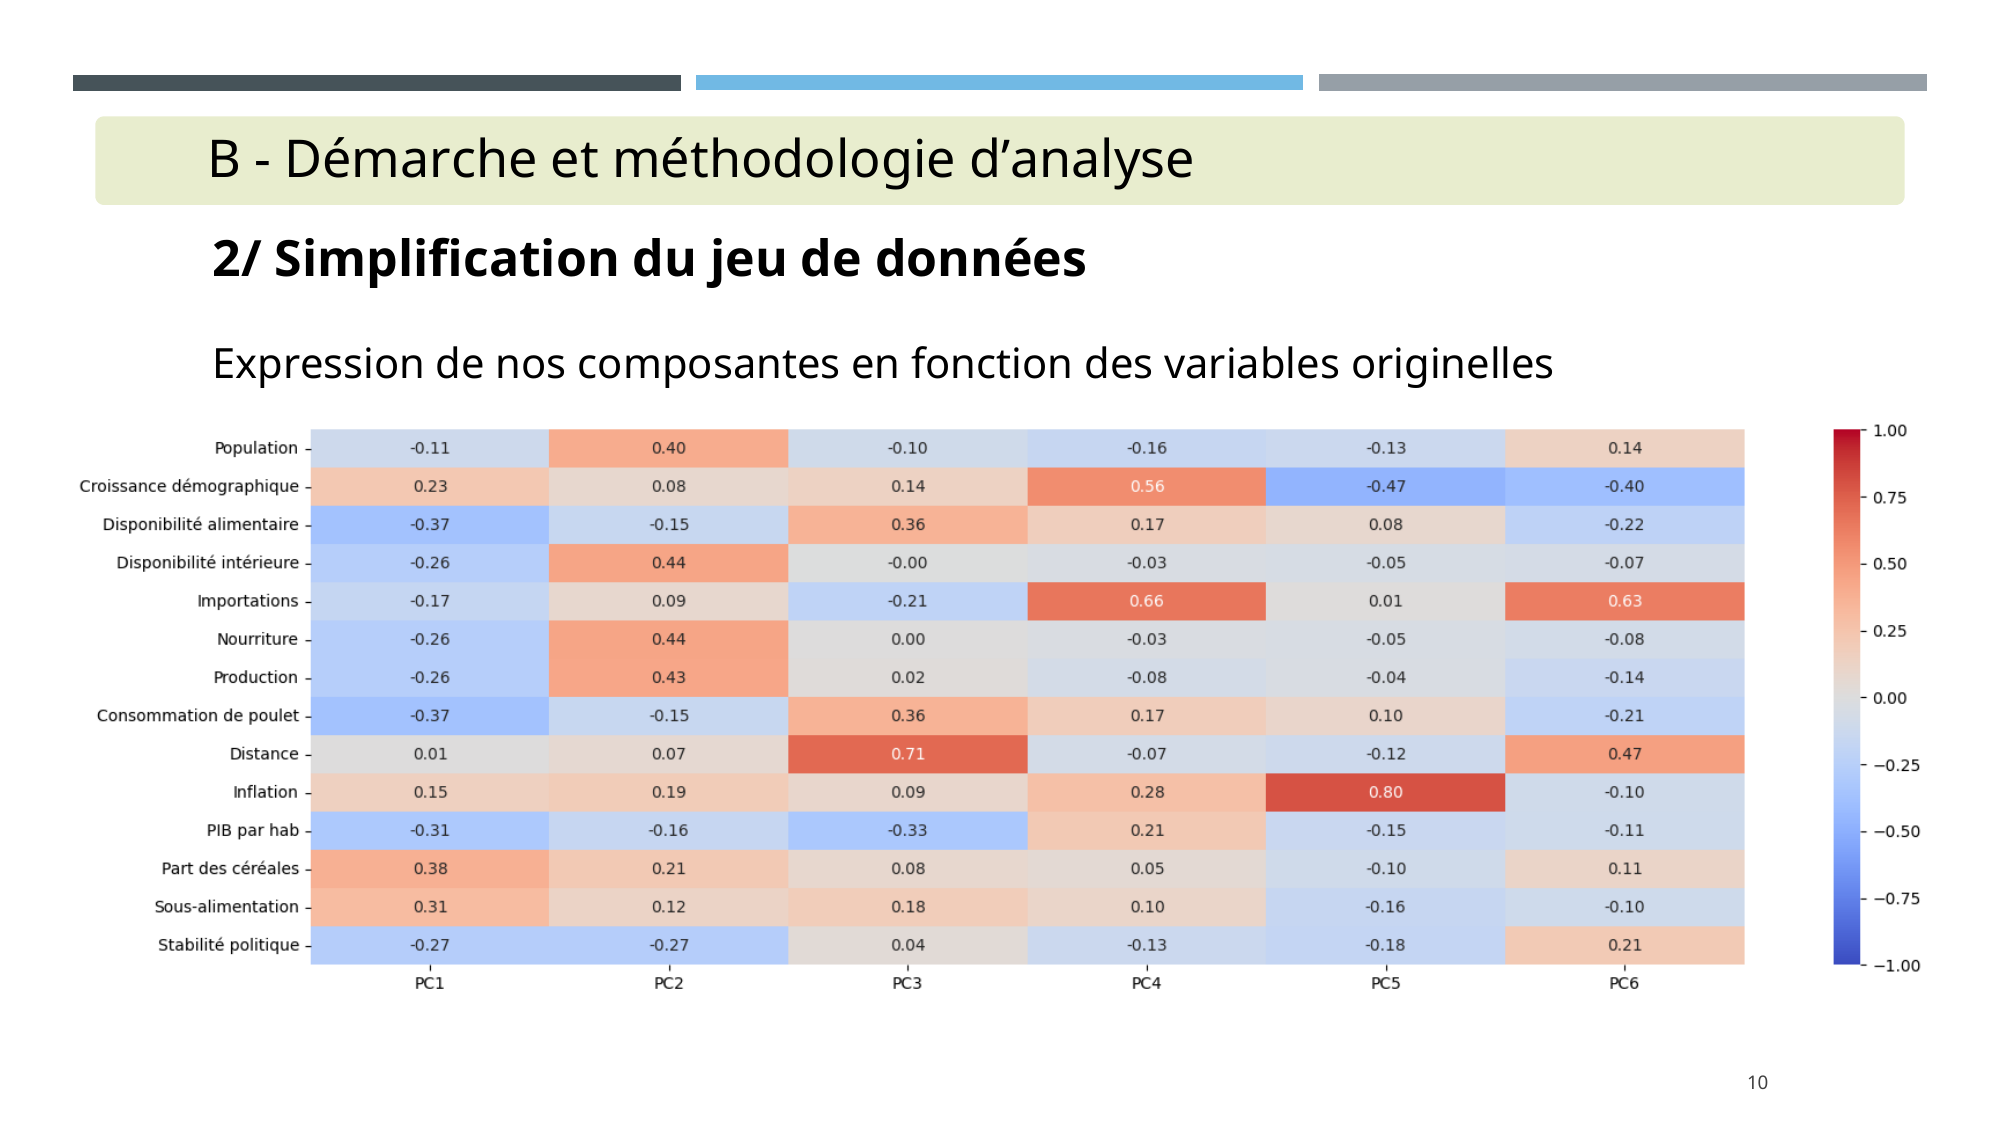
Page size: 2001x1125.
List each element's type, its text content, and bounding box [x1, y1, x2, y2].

text_box [95, 116, 197, 205]
text_box [1732, 1053, 1905, 1114]
text_box B - Démarche et méthodologie d’analyse [197, 116, 1905, 205]
text_box 2/ Simplification du jeu de données Expression de nos composantes en fonction des variables originelles [197, 219, 1848, 399]
picture [68, 413, 1932, 1004]
